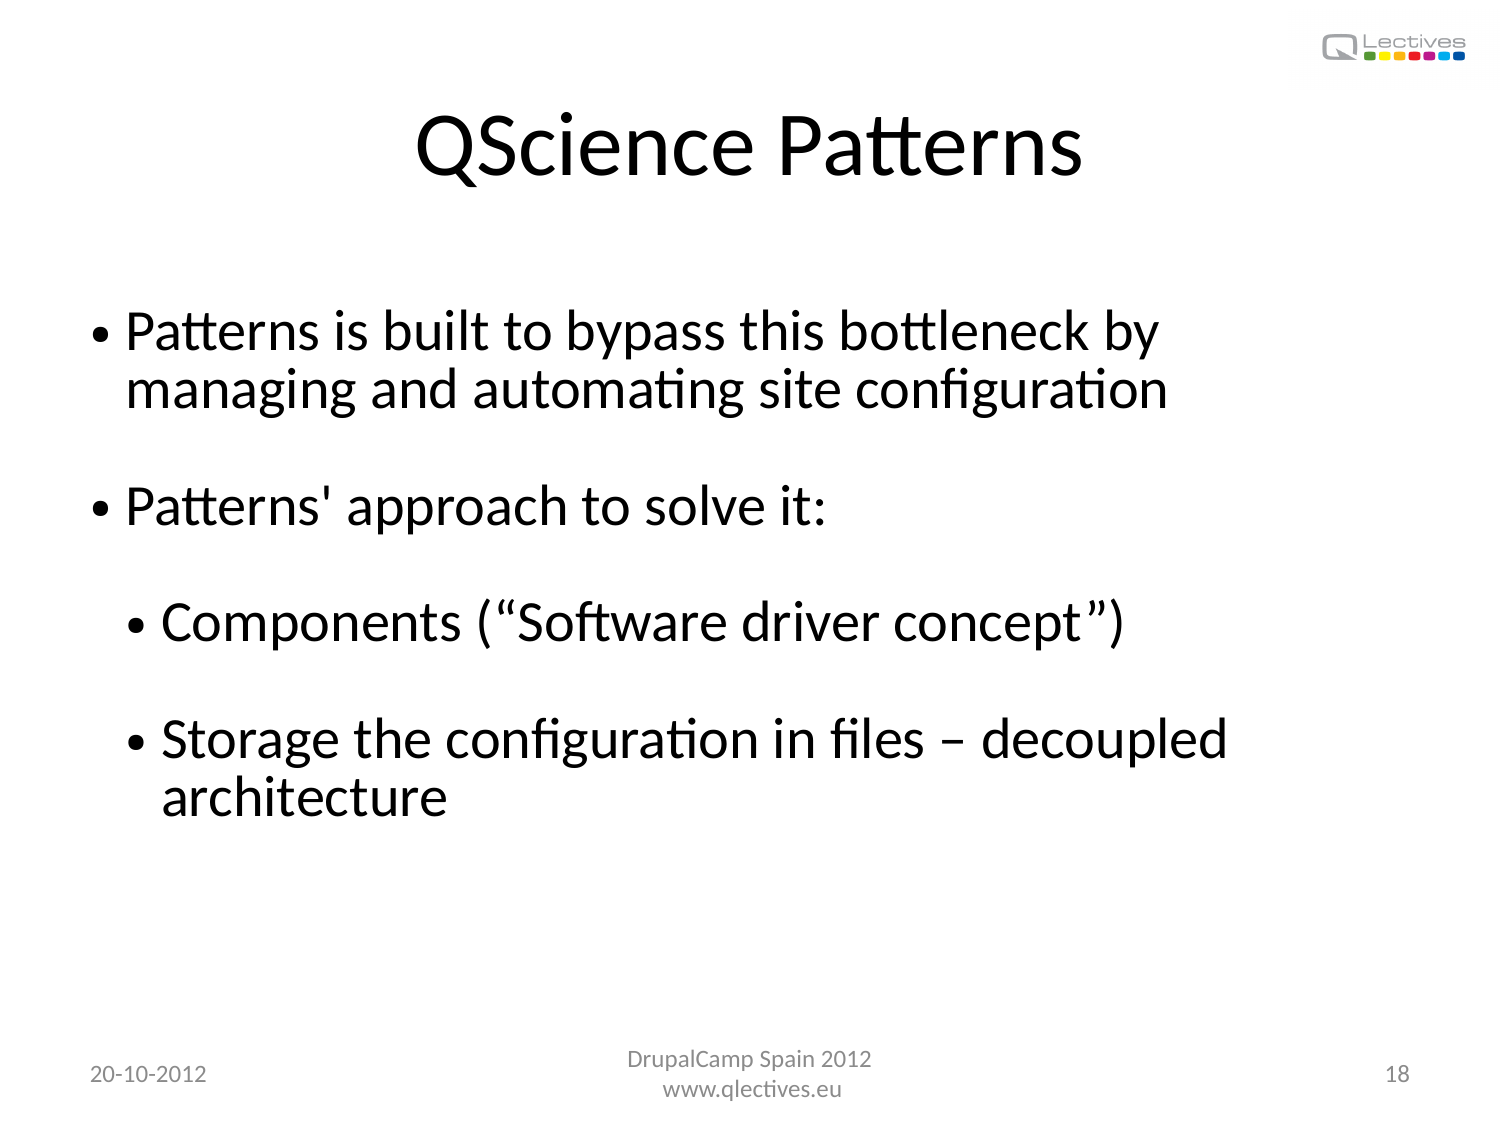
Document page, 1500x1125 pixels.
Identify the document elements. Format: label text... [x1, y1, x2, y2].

text_box QScience Patterns [75, 45, 1425, 233]
picture [1288, 9, 1500, 90]
text_box DrupalCamp Spain 2012 www.qlectives.eu [512, 1042, 988, 1103]
text_box <number> [1074, 1042, 1425, 1103]
text_box Patterns is built to bypass this bottleneck by managing and automating site configuration Patterns' approach to solve it: Components (“Software driver concept”) Storage the configuration in files – decoupled architecture [75, 232, 1371, 1003]
text_box 20-10-2012 [74, 1042, 425, 1103]
